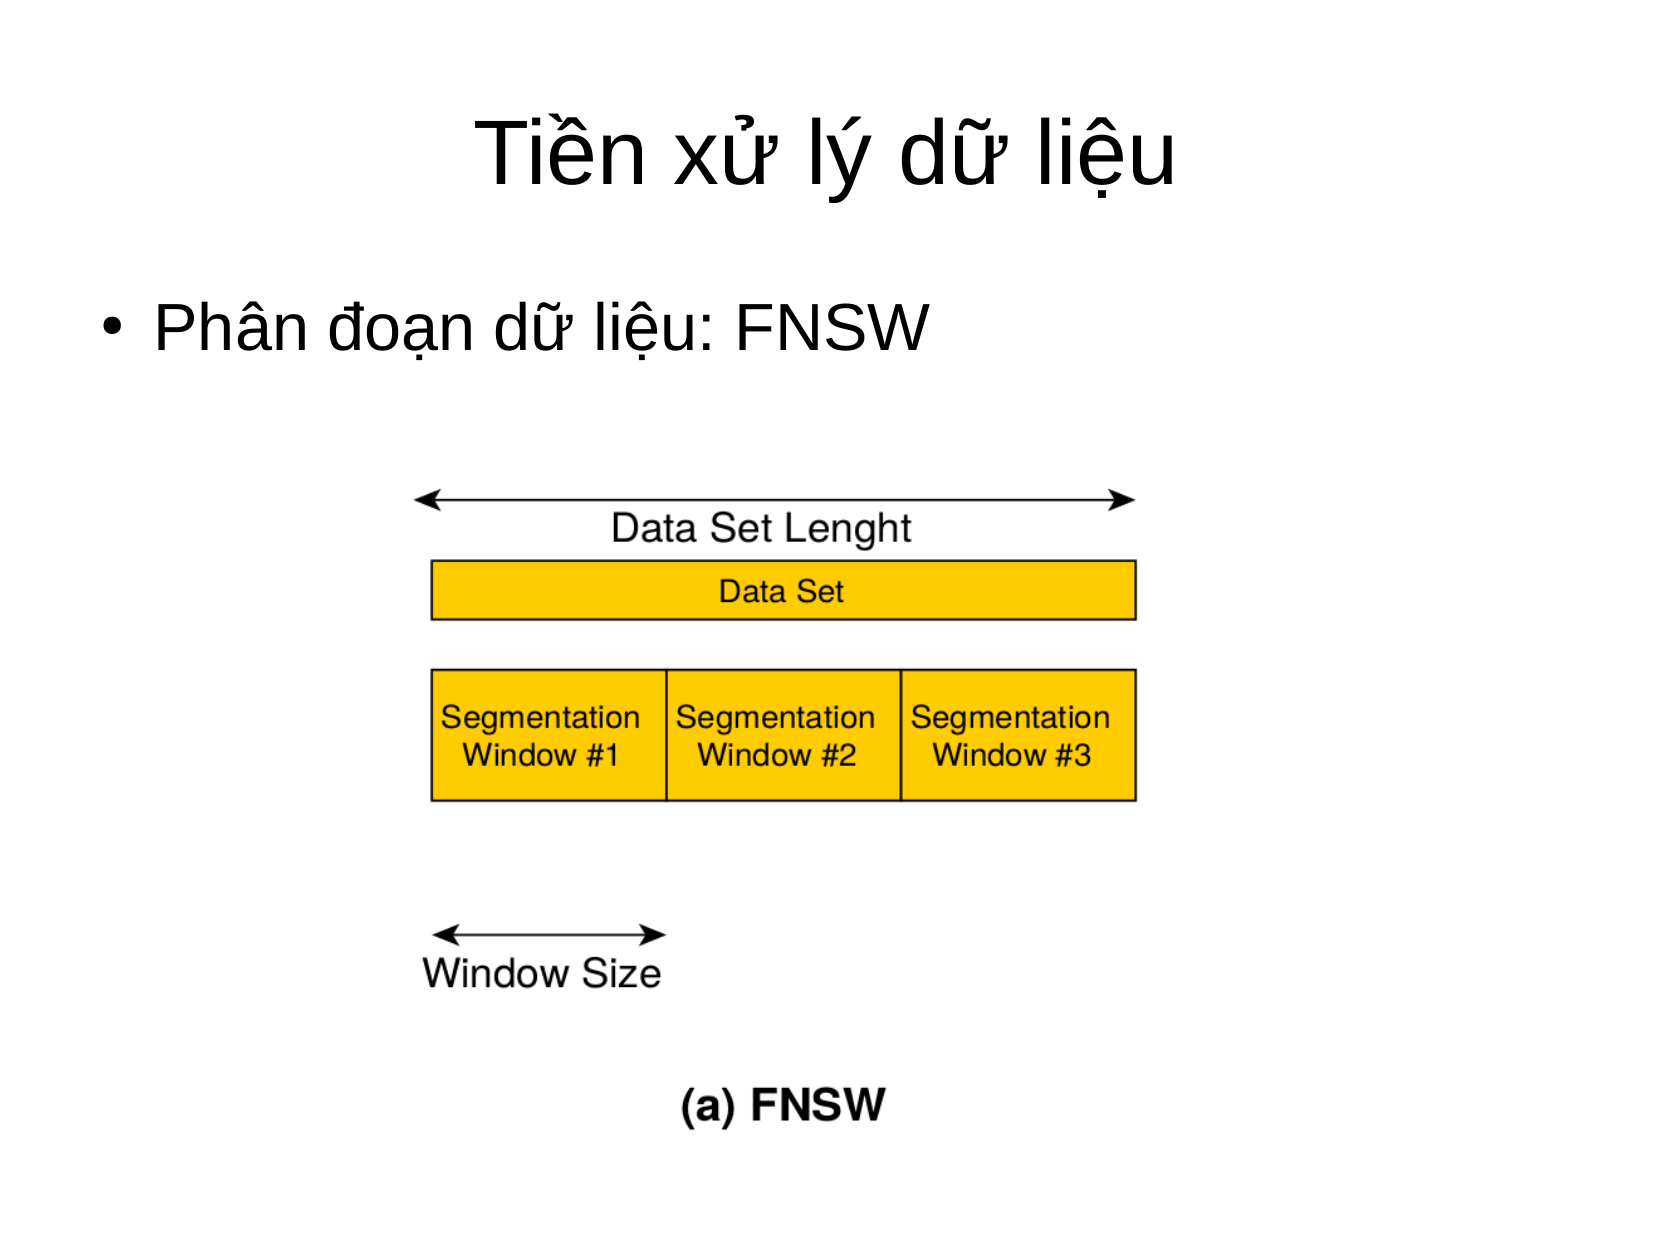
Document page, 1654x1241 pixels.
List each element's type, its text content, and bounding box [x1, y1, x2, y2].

title Tiền xử lý dữ liệu [82, 49, 1571, 257]
list Phân đoạn dữ liệu: FNSW [82, 290, 1571, 1010]
picture [344, 450, 1187, 1156]
